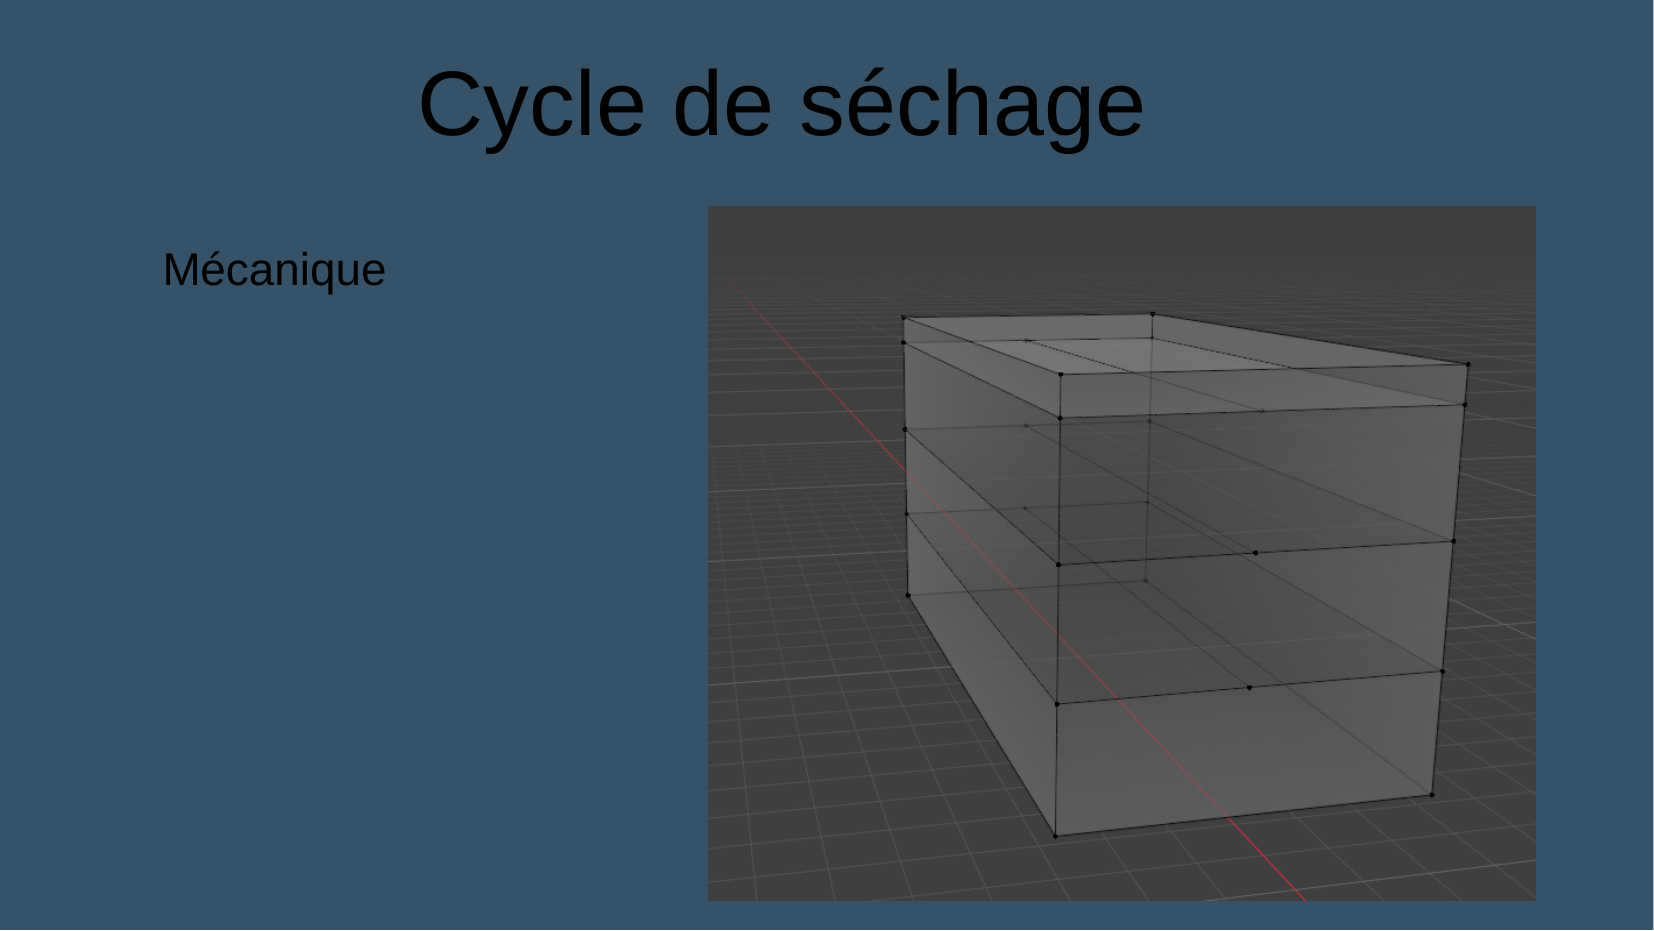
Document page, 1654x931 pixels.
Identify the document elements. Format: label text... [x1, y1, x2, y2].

text_box Mécanique [147, 236, 562, 325]
title Cycle de séchage [265, 1, 1300, 207]
picture [708, 206, 1536, 901]
